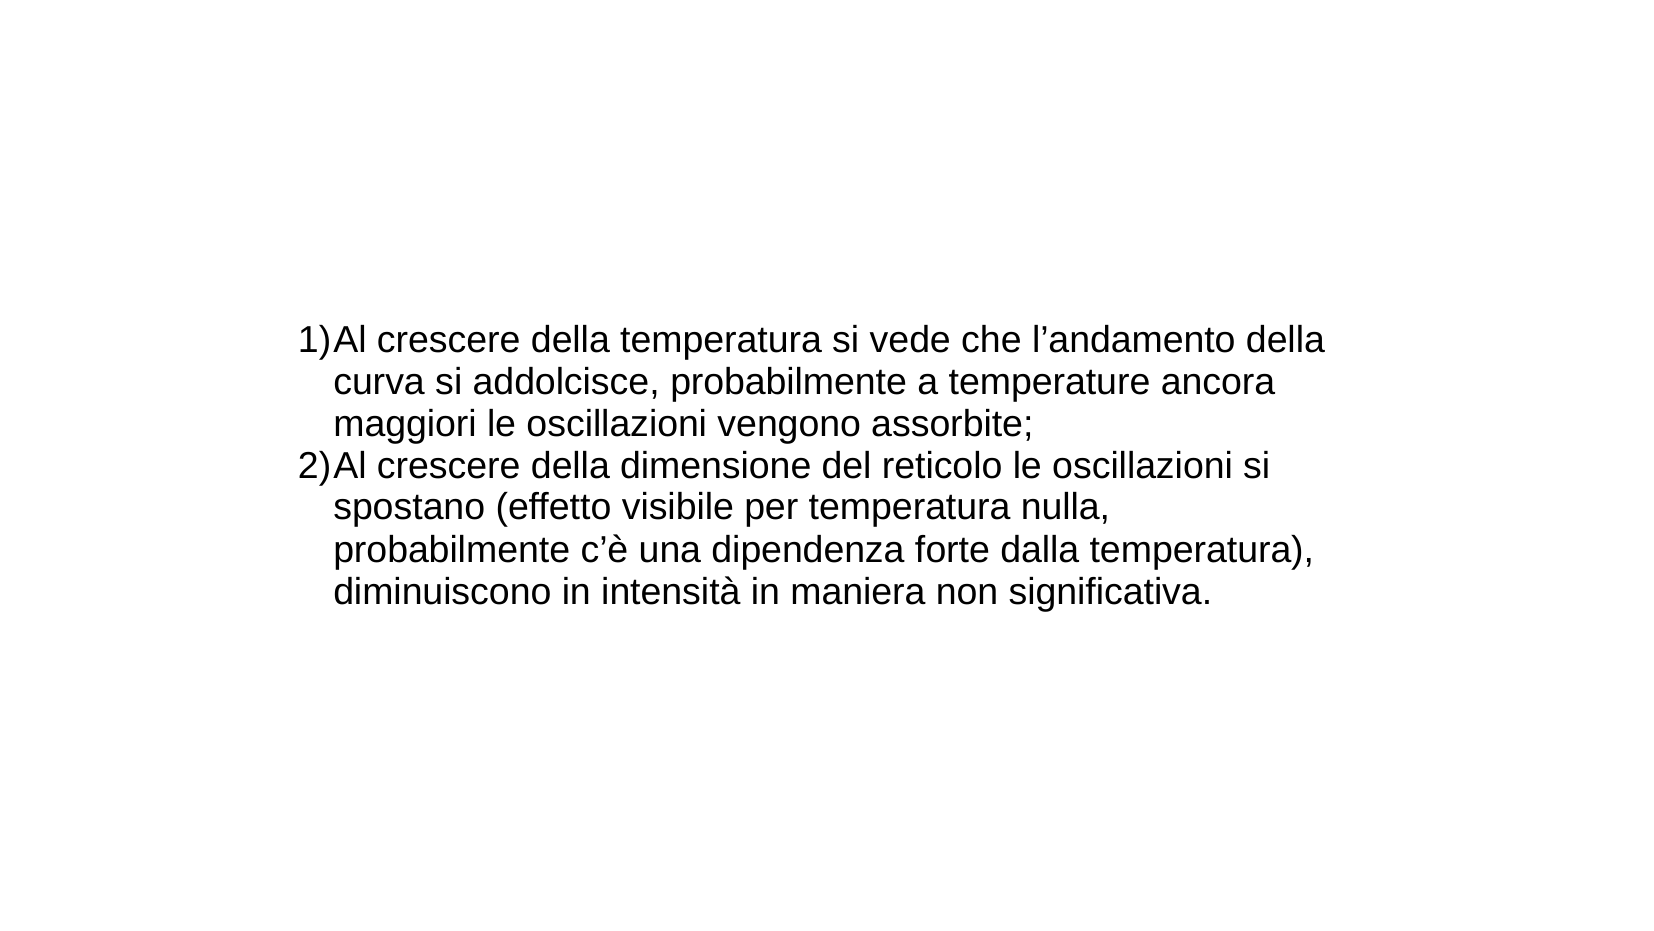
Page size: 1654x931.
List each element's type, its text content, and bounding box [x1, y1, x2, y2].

text_box Al crescere della temperatura si vede che l’andamento della curva si addolcisce, probabilmente a temperature ancora maggiori le oscillazioni vengono assorbite; Al crescere della dimensione del reticolo le oscillazioni si spostano (effetto visibile per temperatura nulla, probabilmente c’è una dipendenza forte dalla temperatura), diminuiscono in intensità in maniera non significativa. [283, 310, 1371, 620]
